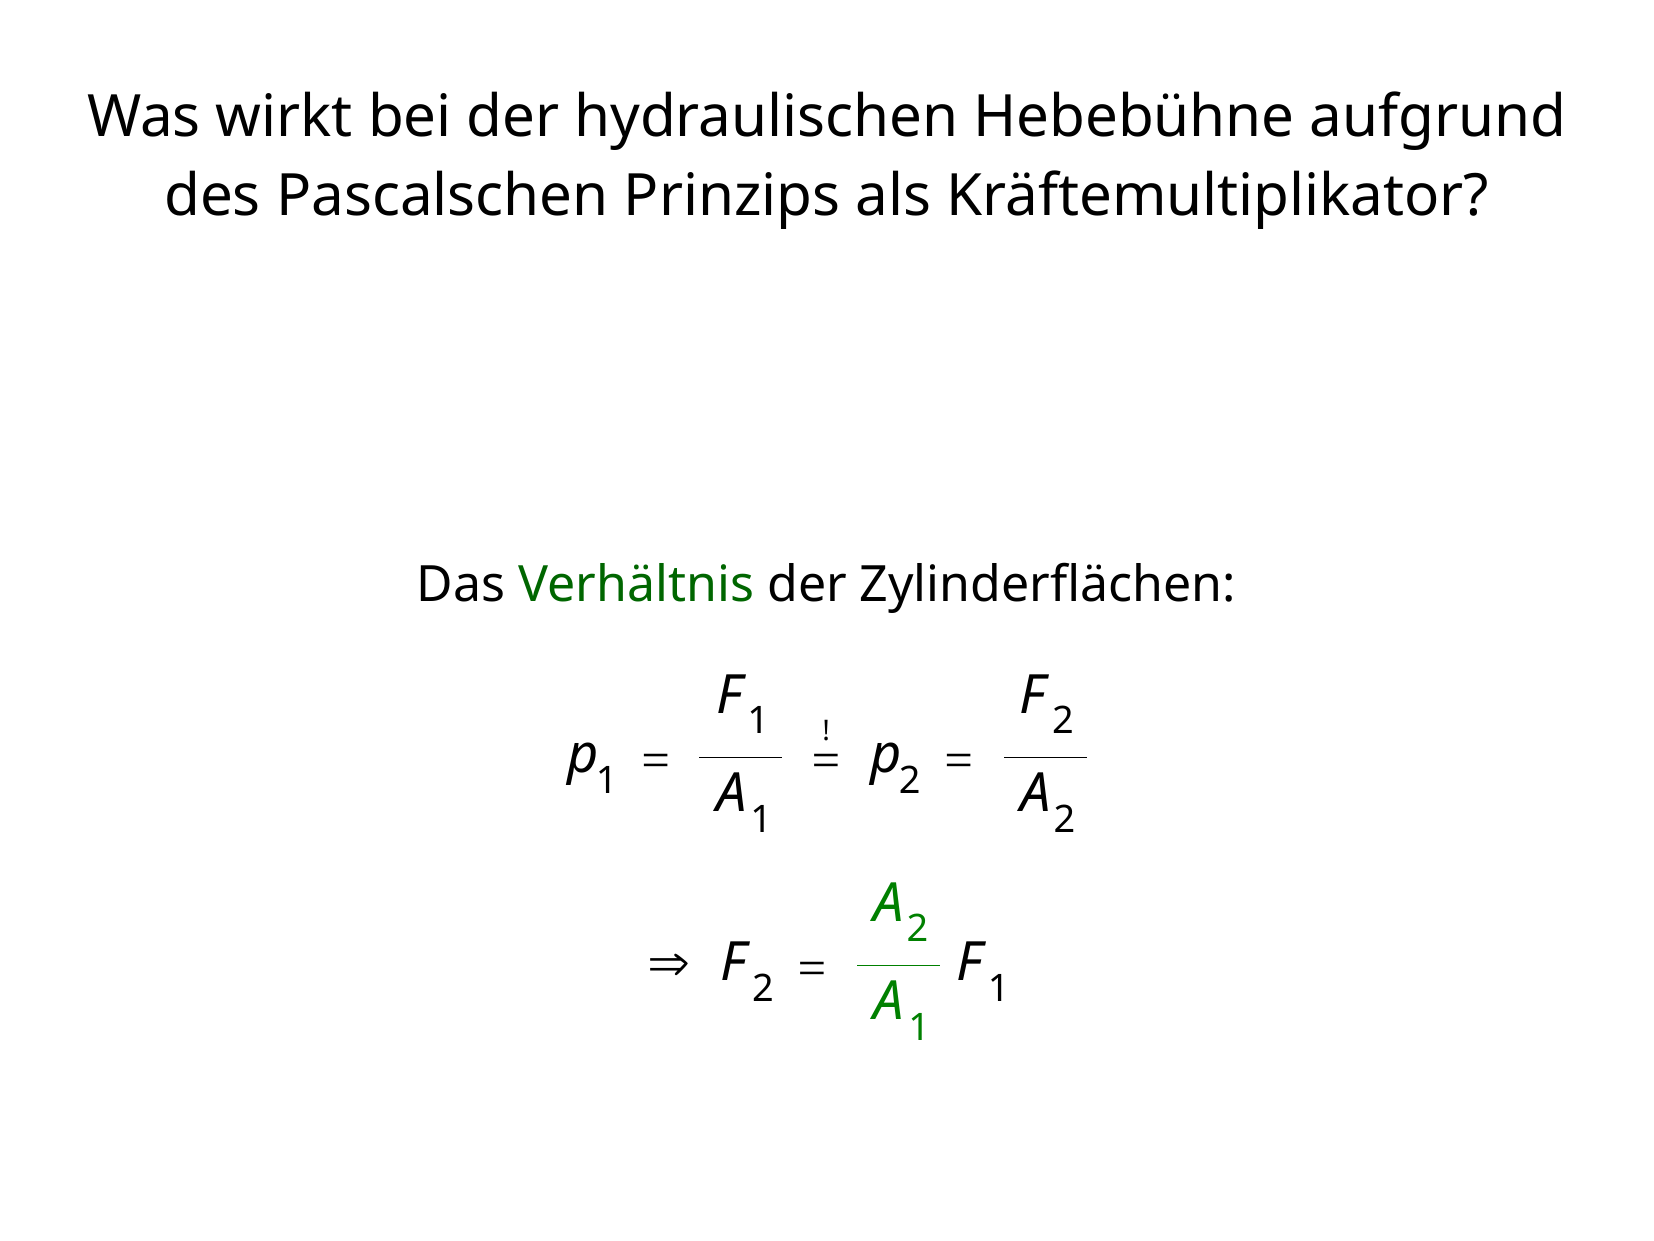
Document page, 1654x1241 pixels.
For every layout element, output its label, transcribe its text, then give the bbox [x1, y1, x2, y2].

title Was wirkt bei der hydraulischen Hebebühne aufgrund des Pascalschen Prinzips als Kräftemultiplikator? [82, 49, 1571, 257]
subtitle Das Verhältnis der Zylinderflächen: [82, 290, 1571, 1010]
chart [558, 661, 1096, 1051]
